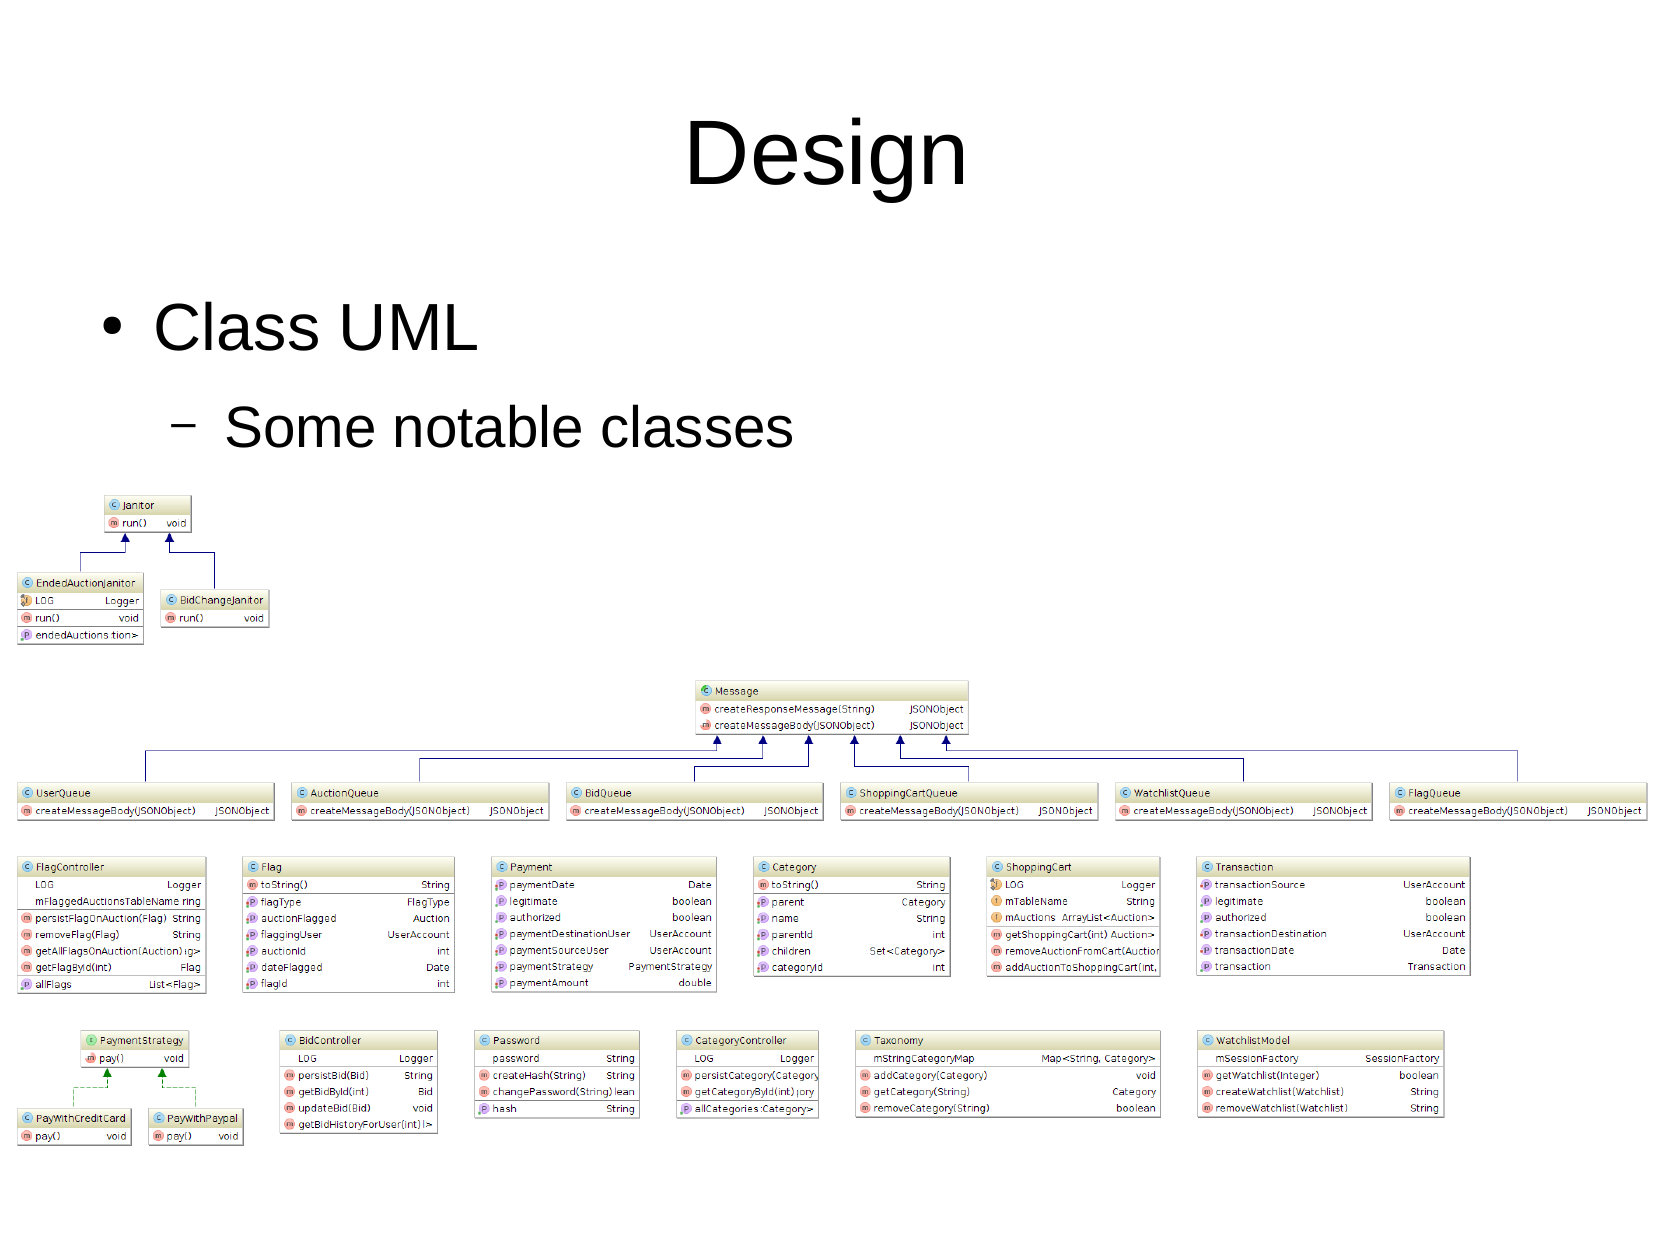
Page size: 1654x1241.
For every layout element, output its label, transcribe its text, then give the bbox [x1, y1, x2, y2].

list Class UML Some notable classes [82, 290, 1571, 481]
title Design [82, 49, 1571, 257]
picture [0, 481, 1654, 1154]
